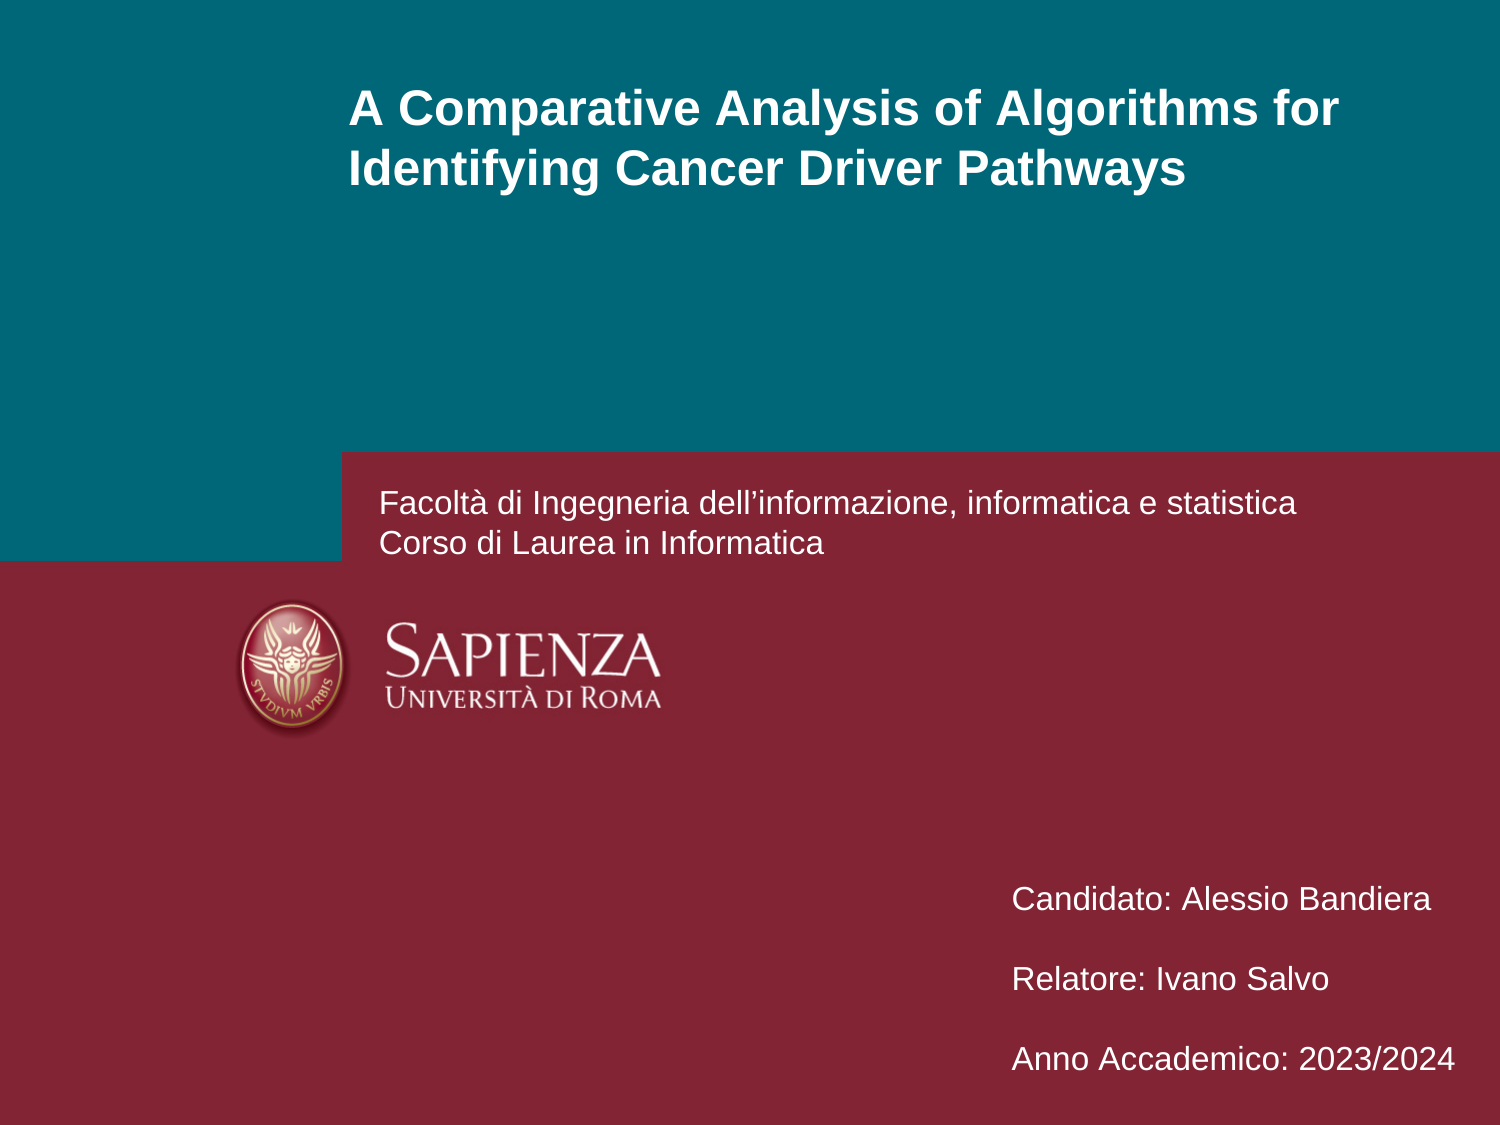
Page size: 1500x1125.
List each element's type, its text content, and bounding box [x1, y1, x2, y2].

title A Comparative Analysis of Algorithms for Identifying Cancer Driver Pathways [333, 67, 1418, 263]
picture [0, 452, 1500, 1125]
text_box Candidato: Alessio Bandiera Relatore: Ivano Salvo Anno Accademico: 2023/2024 [996, 870, 1482, 1085]
text_box Facoltà di Ingegneria dell’informazione, informatica e statistica Corso di Laurea in Informatica [363, 473, 1373, 609]
text_box [0, 0, 1500, 561]
